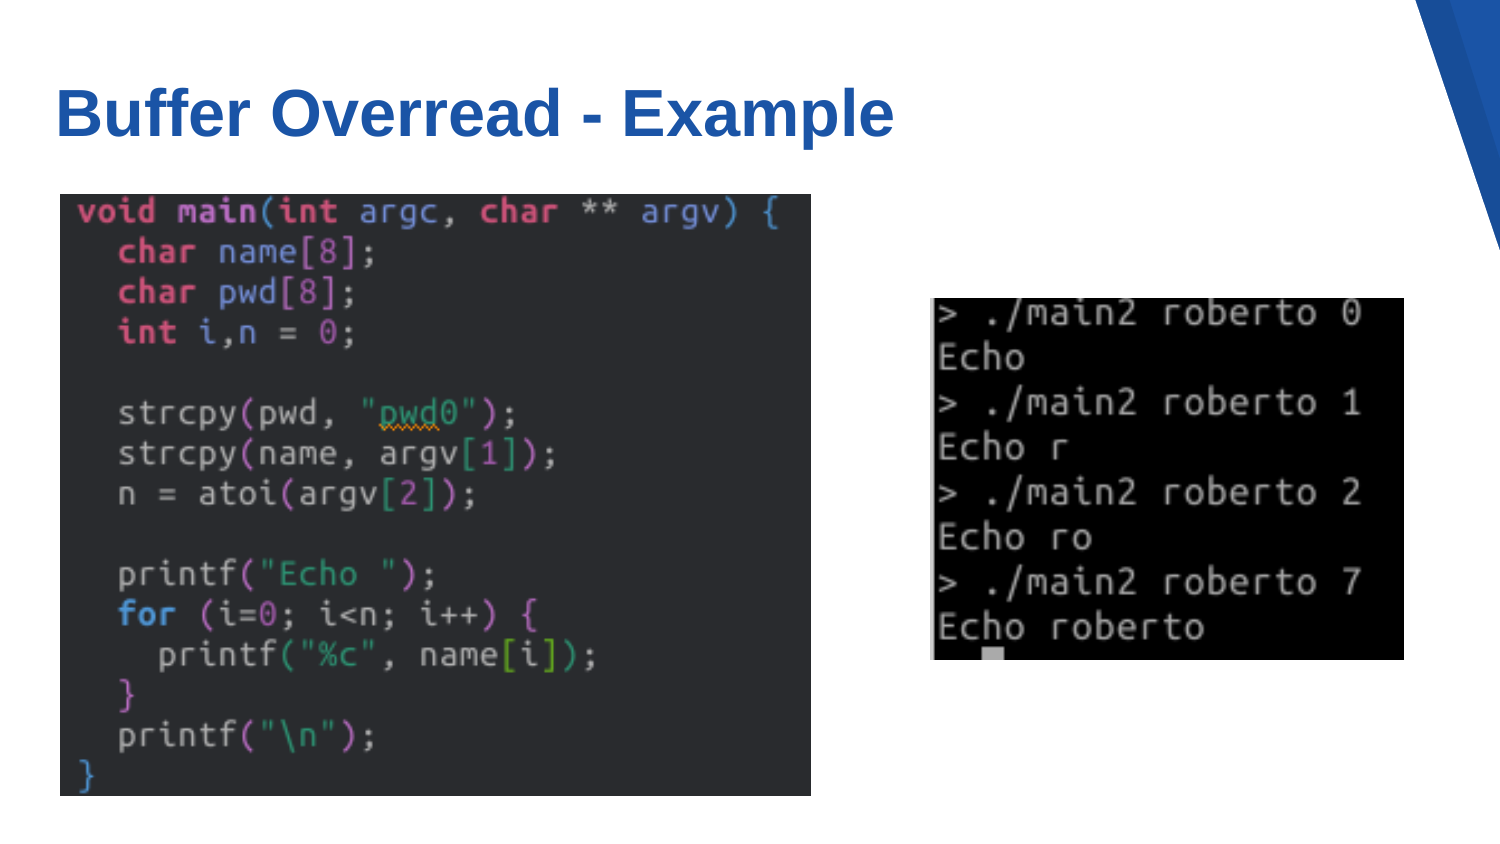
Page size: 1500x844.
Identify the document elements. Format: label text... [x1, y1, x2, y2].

picture [930, 298, 1404, 661]
title Buffer Overread - Example [40, 97, 1231, 166]
picture [60, 194, 811, 796]
